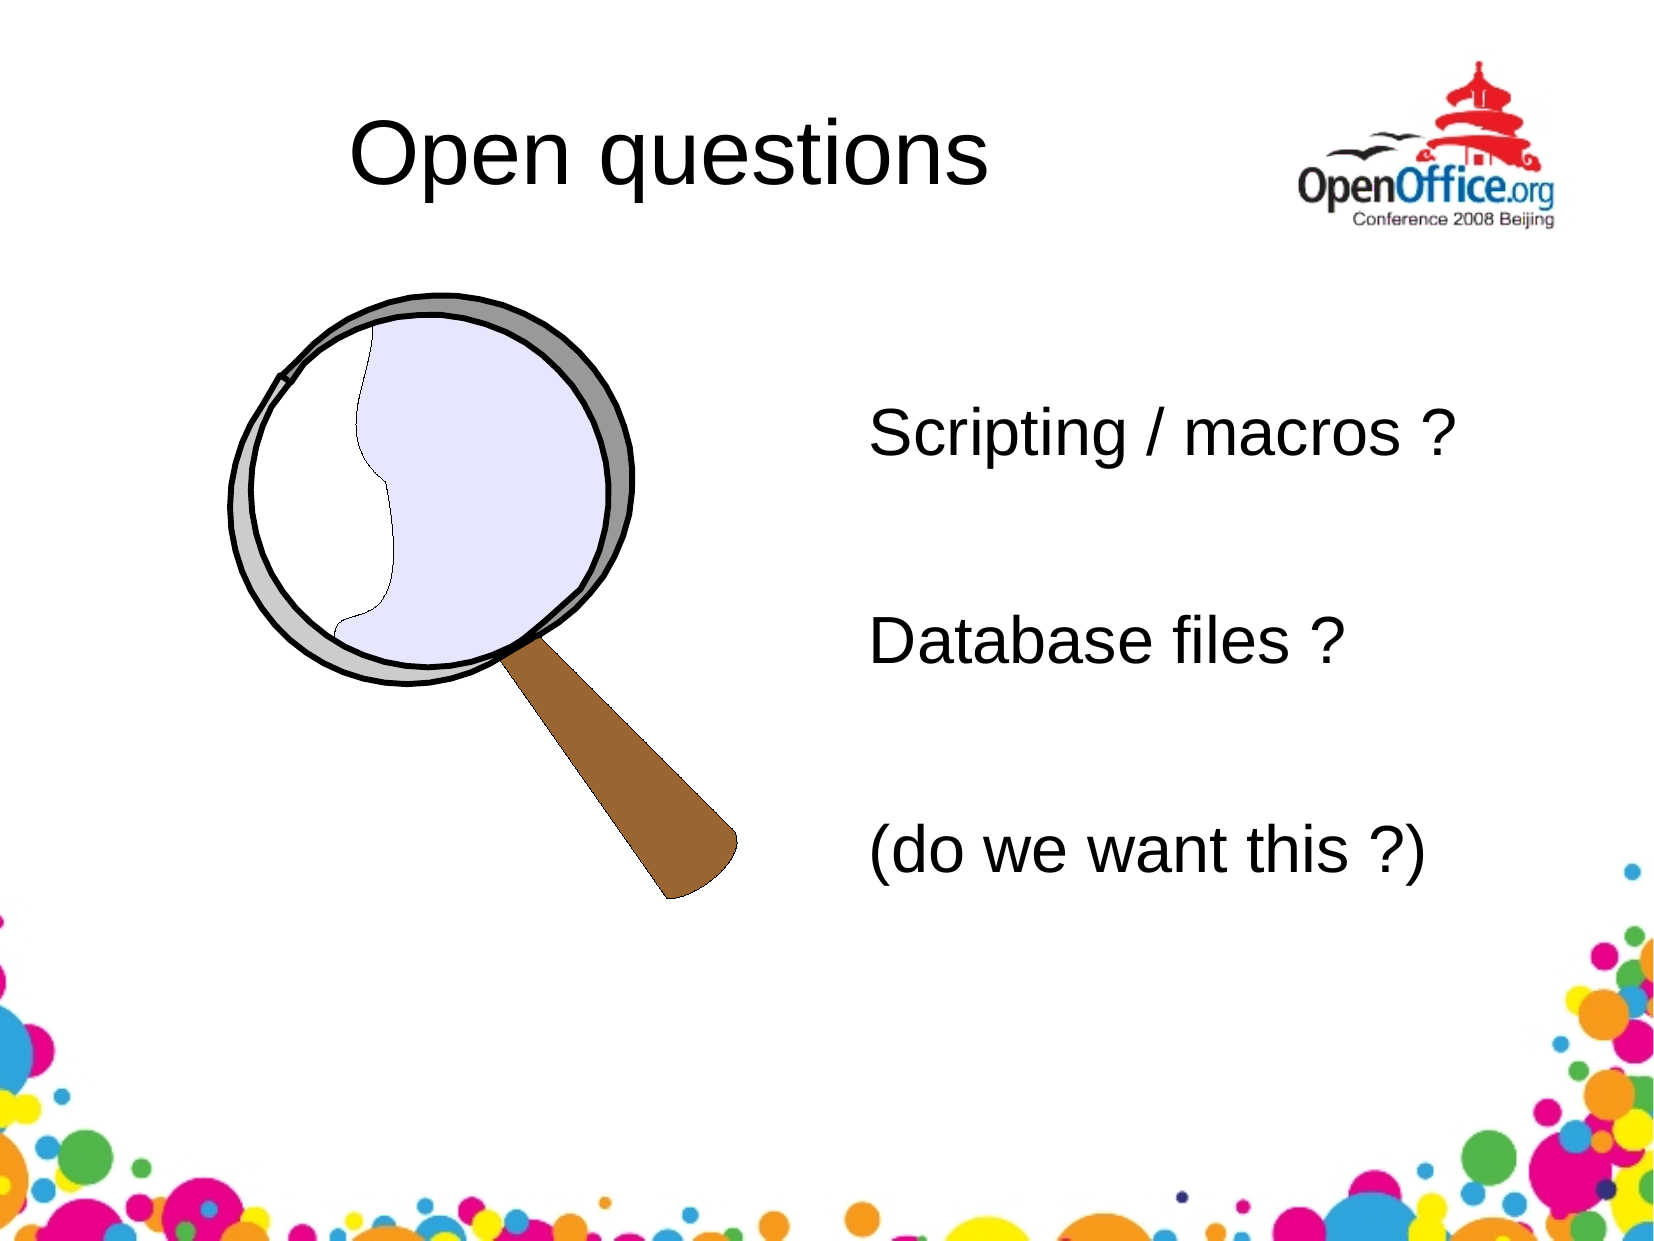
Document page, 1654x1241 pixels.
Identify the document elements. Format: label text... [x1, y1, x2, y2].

picture [0, 810, 1654, 1241]
picture [1285, 51, 1569, 250]
list Scripting / macros ? Database files ? (do we want this ?) [851, 290, 1578, 1200]
title Open questions [82, 49, 1258, 257]
text_box [230, 295, 738, 899]
